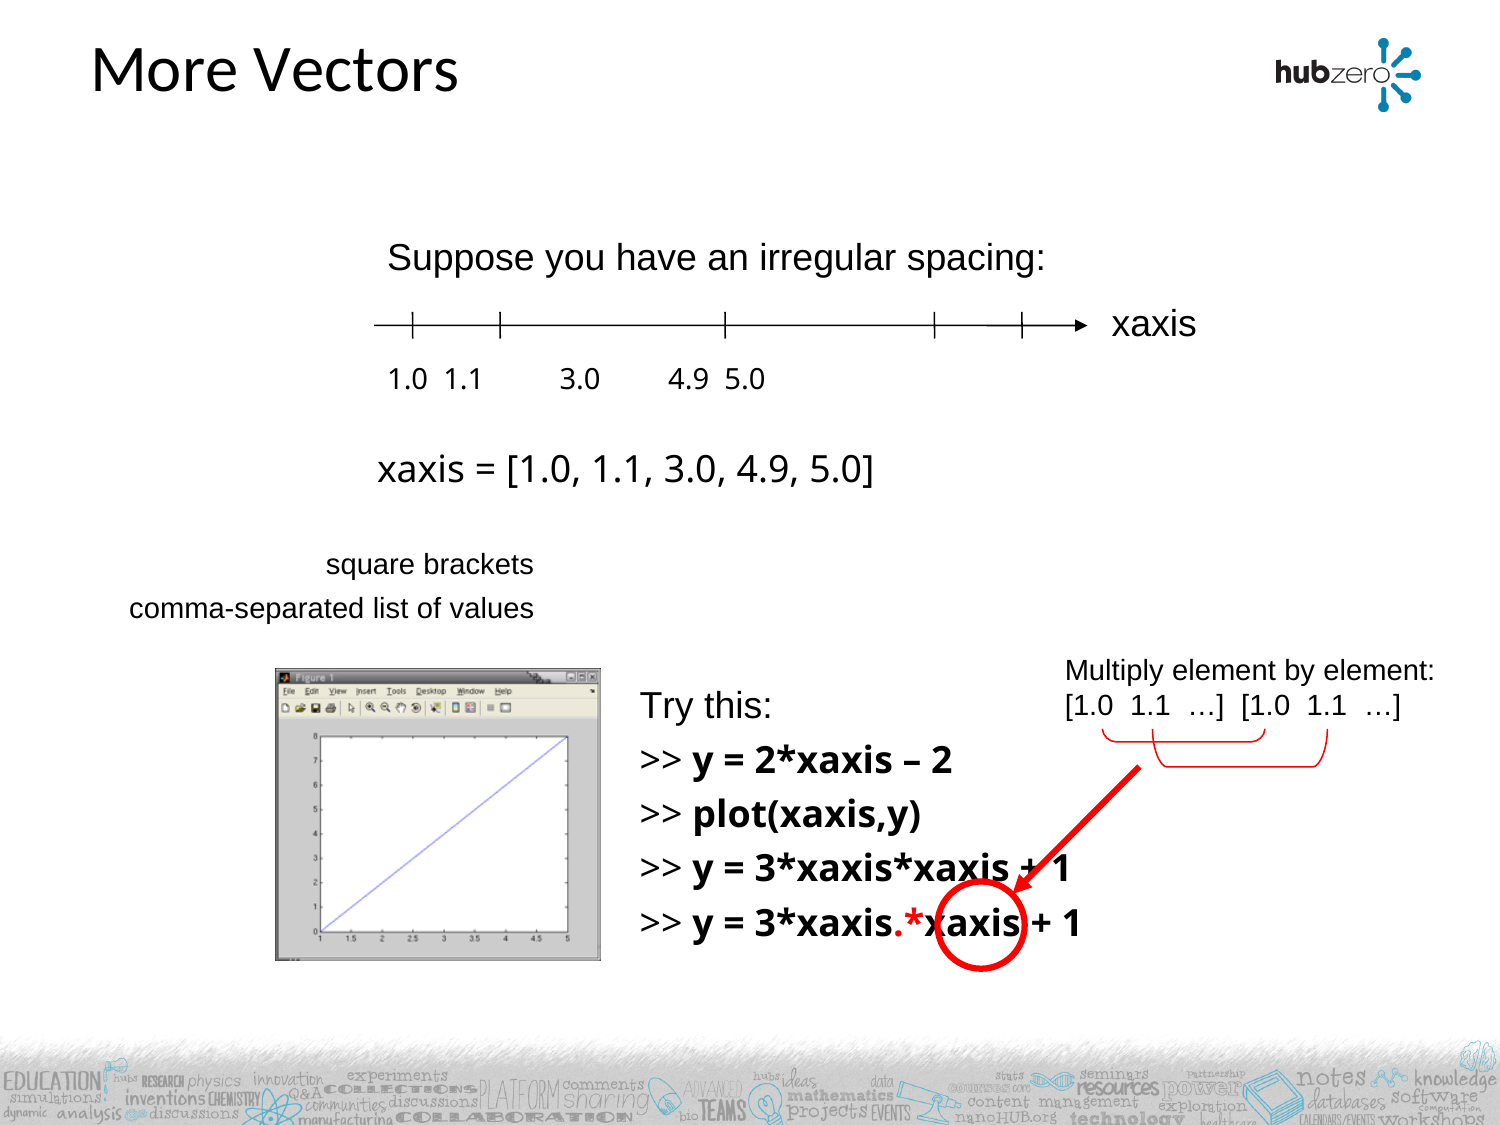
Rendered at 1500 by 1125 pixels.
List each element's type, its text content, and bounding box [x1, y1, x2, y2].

text_box Try this: >> y = 2*xaxis – 2 >> plot(xaxis,y) >> y = 3*xaxis*xaxis + 1 >> y = 3*xaxis.*xaxis + 1 [1016, 813, 1099, 952]
text_box Try this: >> y = 2*xaxis – 2 >> plot(xaxis,y) >> y = 3*xaxis*xaxis + 1 >> y = 3*xaxis.*xaxis + 1 [941, 885, 1021, 952]
picture [1272, 35, 1424, 115]
text_box xaxis [1096, 290, 1212, 352]
picture [0, 1034, 1500, 1125]
text_box comma-separated list of values [114, 581, 550, 632]
text_box More Vectors [75, 12, 1249, 118]
text_box Multiply element by element: [1.0 1.1 …] [1.0 1.1 …] [1049, 643, 1451, 730]
text_box xaxis = [1.0, 1.1, 3.0, 4.9, 5.0] [362, 437, 890, 499]
text_box 1.0 1.1 3.0 4.9 5.0 [372, 352, 781, 404]
text_box Suppose you have an irregular spacing: [372, 224, 1062, 286]
picture [275, 668, 601, 961]
text_box square brackets [311, 537, 550, 581]
text_box Try this: >> y = 2*xaxis – 2 >> plot(xaxis,y) >> y = 3*xaxis*xaxis + 1 >> y = 3*xaxis.*xaxis + 1 [624, 673, 1099, 952]
